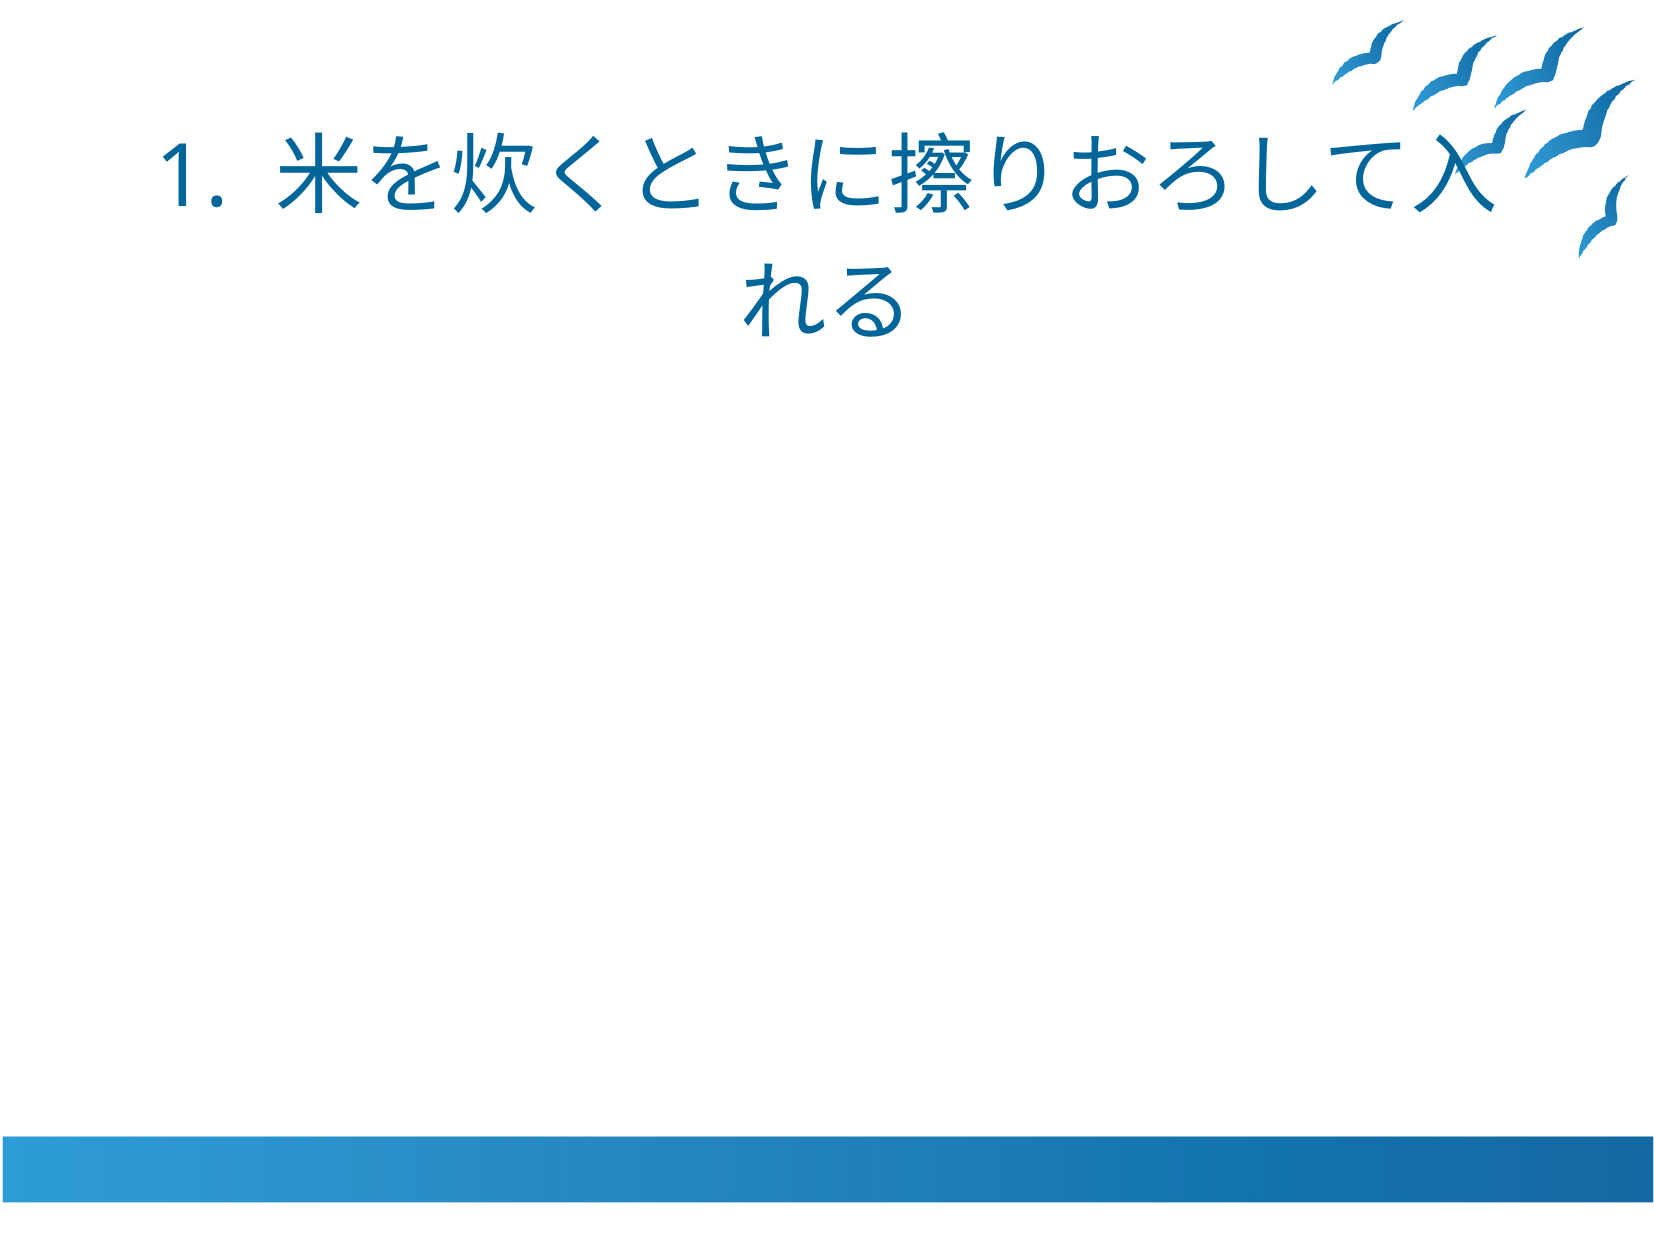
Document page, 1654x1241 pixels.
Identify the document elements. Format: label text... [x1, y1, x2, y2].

picture [0, 0, 1654, 1241]
title 1. 米を炊くときに擦りおろして入れる [147, 165, 1506, 299]
